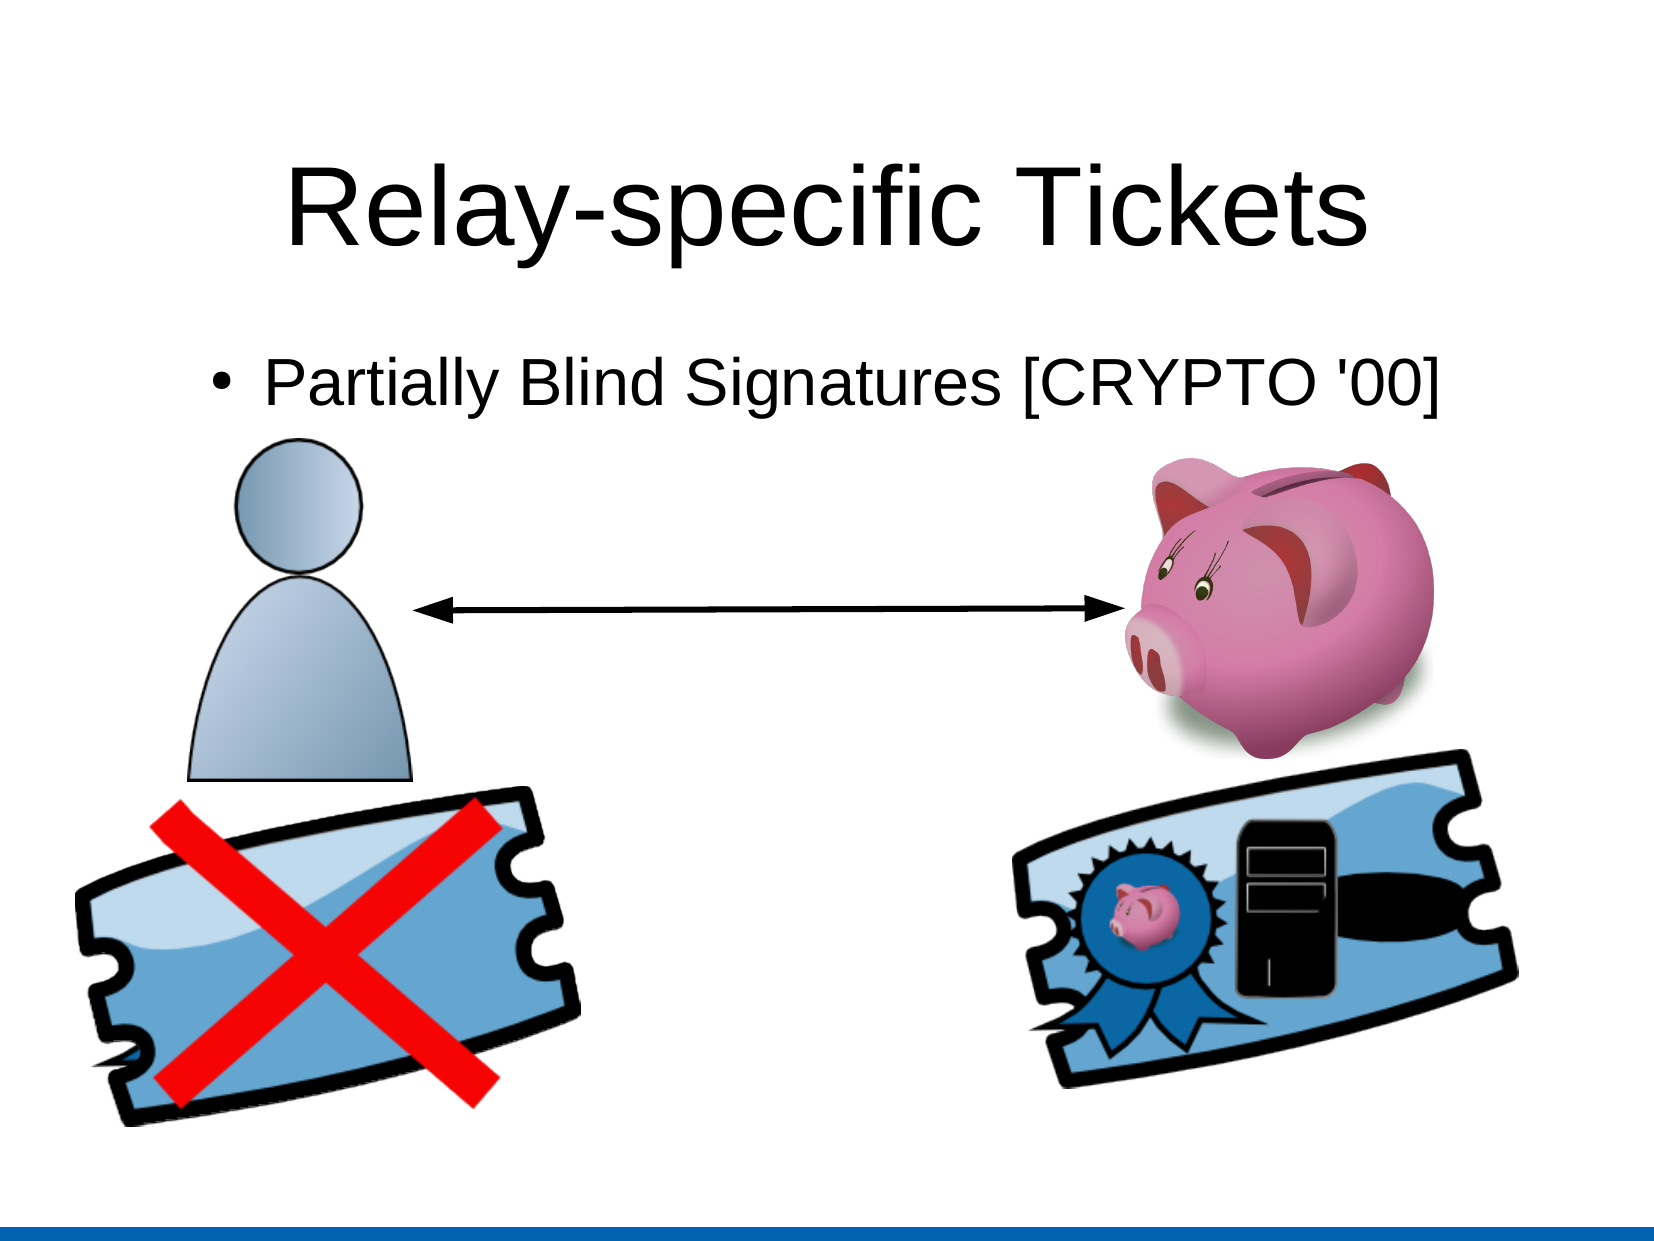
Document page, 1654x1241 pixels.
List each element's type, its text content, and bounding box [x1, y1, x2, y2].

title Relay-specific Tickets [121, 102, 1533, 311]
picture [75, 786, 581, 1127]
list Partially Blind Signatures [CRYPTO '00] [121, 344, 1613, 1149]
